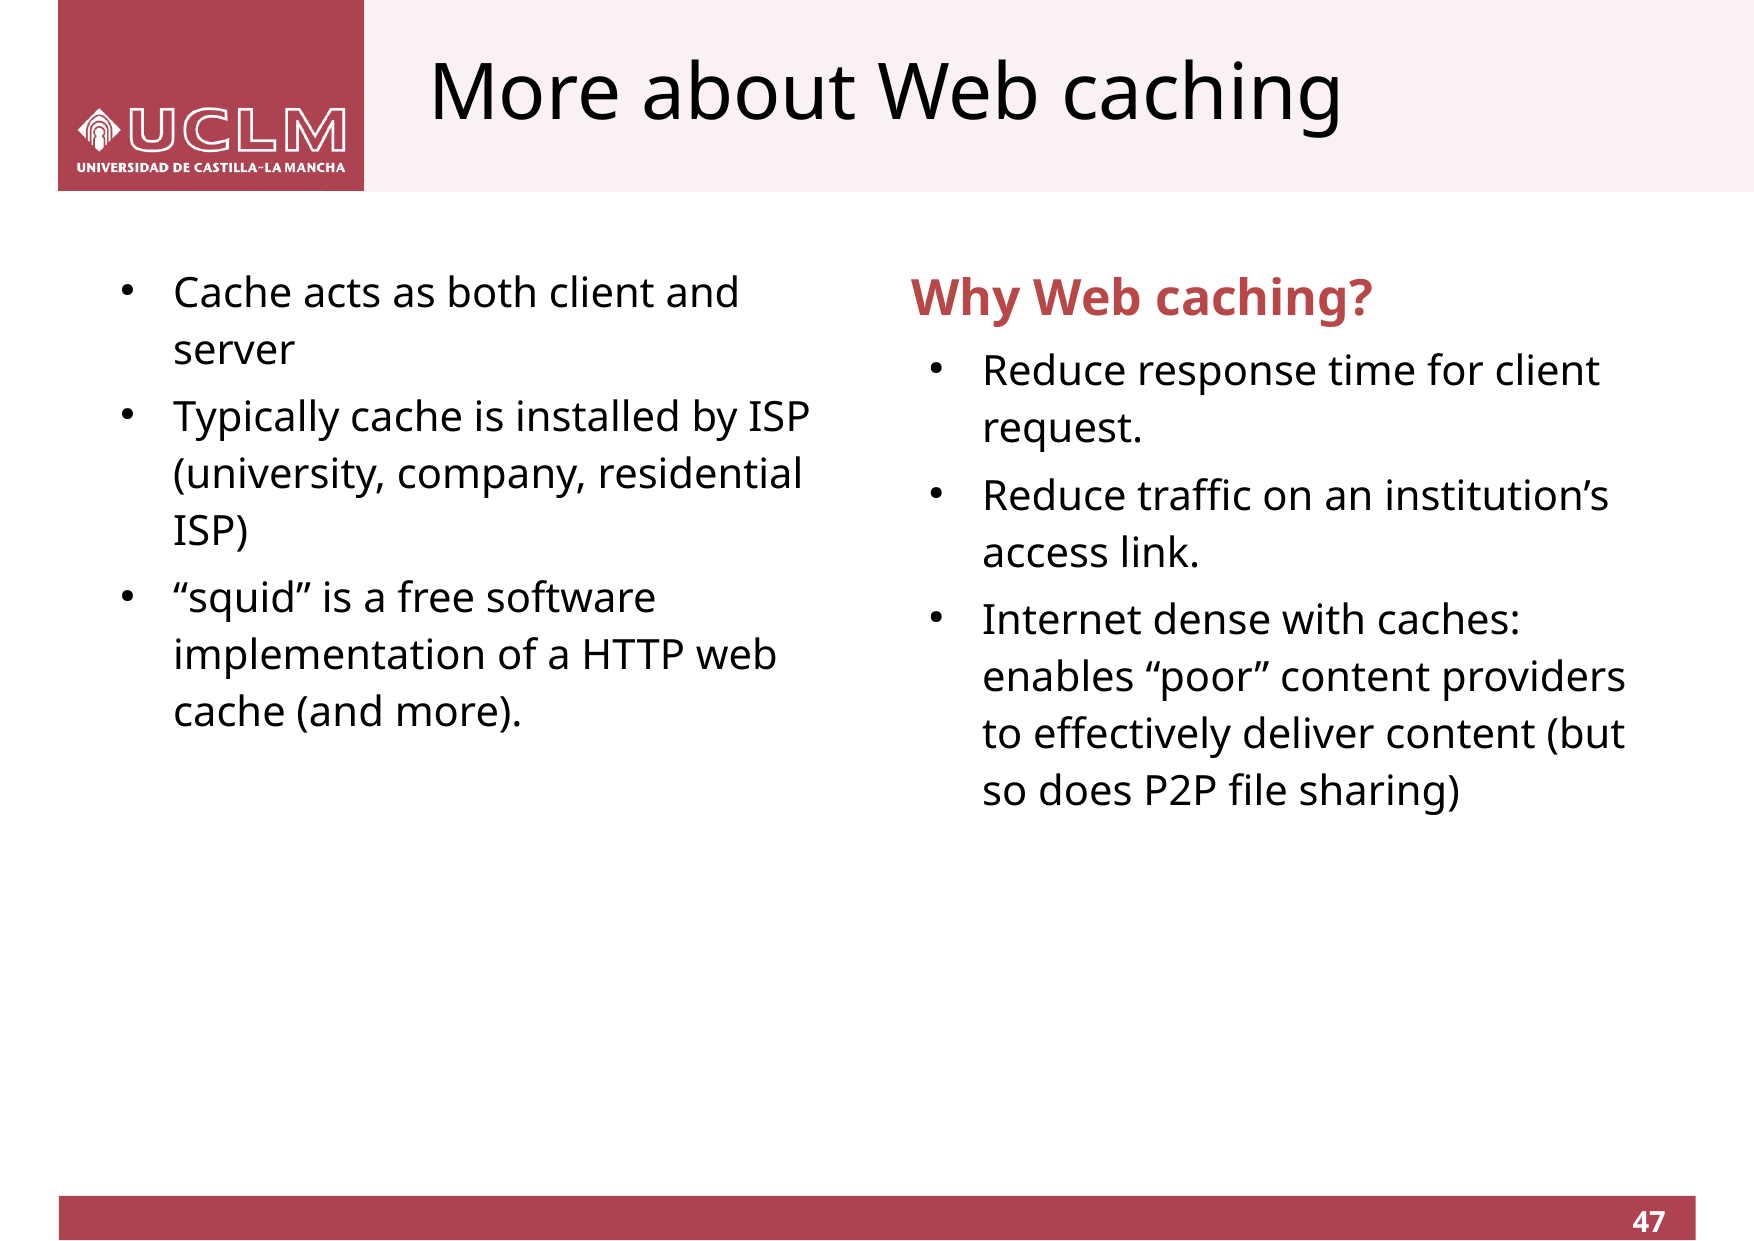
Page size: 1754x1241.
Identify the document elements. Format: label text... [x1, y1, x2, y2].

title More about Web caching [413, 0, 1667, 198]
list Cache acts as both client and server Typically cache is installed by ISP (university, company, residential ISP) “squid” is a free software implementation of a HTTP web cache (and more). [87, 254, 858, 1074]
list Why Web caching? Reduce response time for client request. Reduce traffic on an institution’s access link. Internet dense with caches: enables “poor” content providers to effectively deliver content (but so does P2P file sharing) [896, 254, 1667, 1074]
picture [58, 0, 364, 191]
